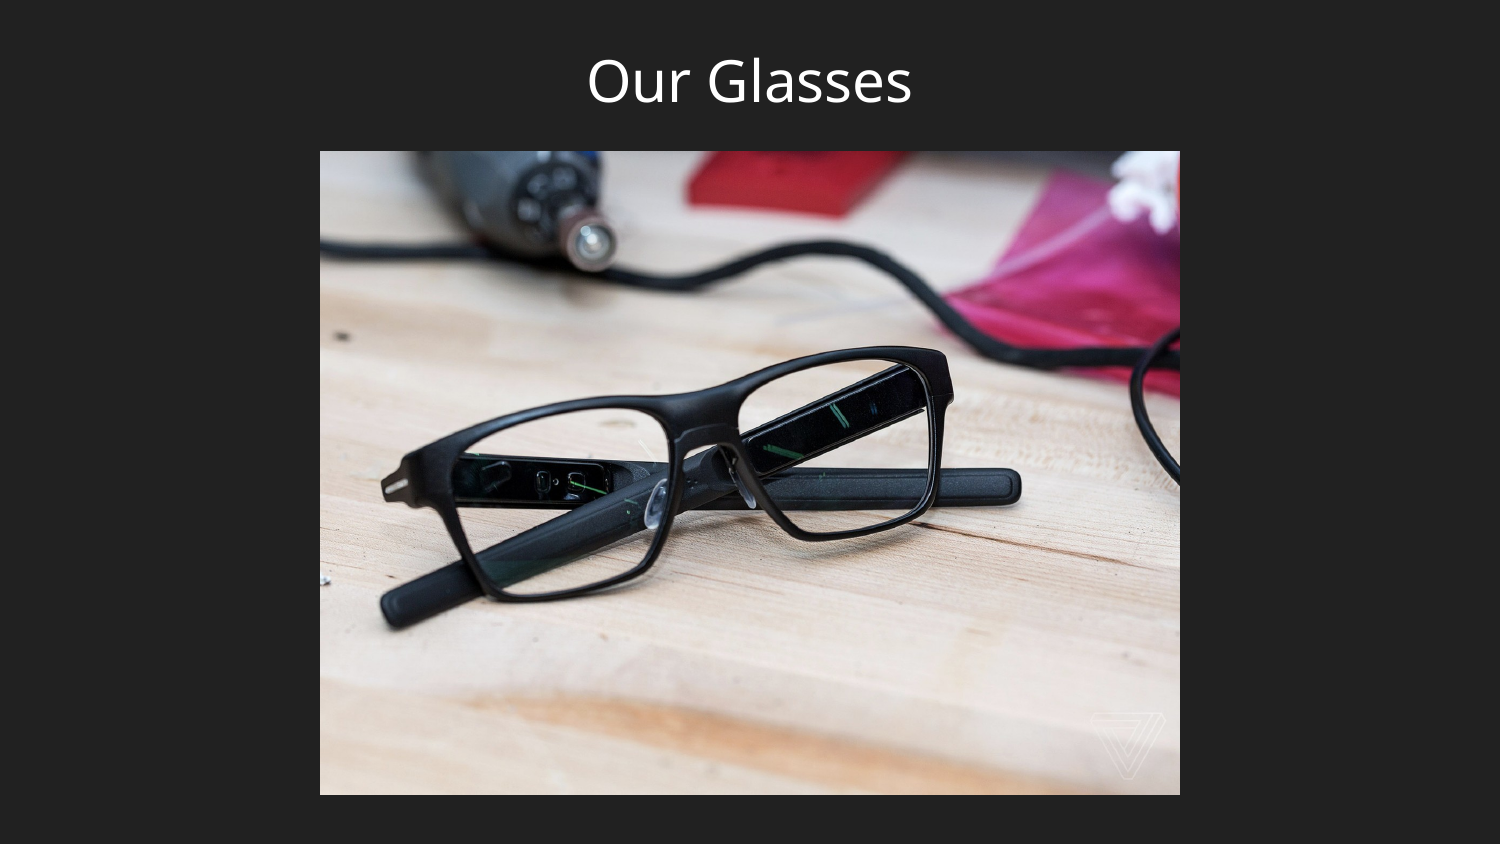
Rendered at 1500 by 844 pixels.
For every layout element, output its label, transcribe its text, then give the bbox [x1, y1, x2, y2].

picture [320, 151, 1180, 795]
title Our Glasses [51, 29, 1449, 124]
